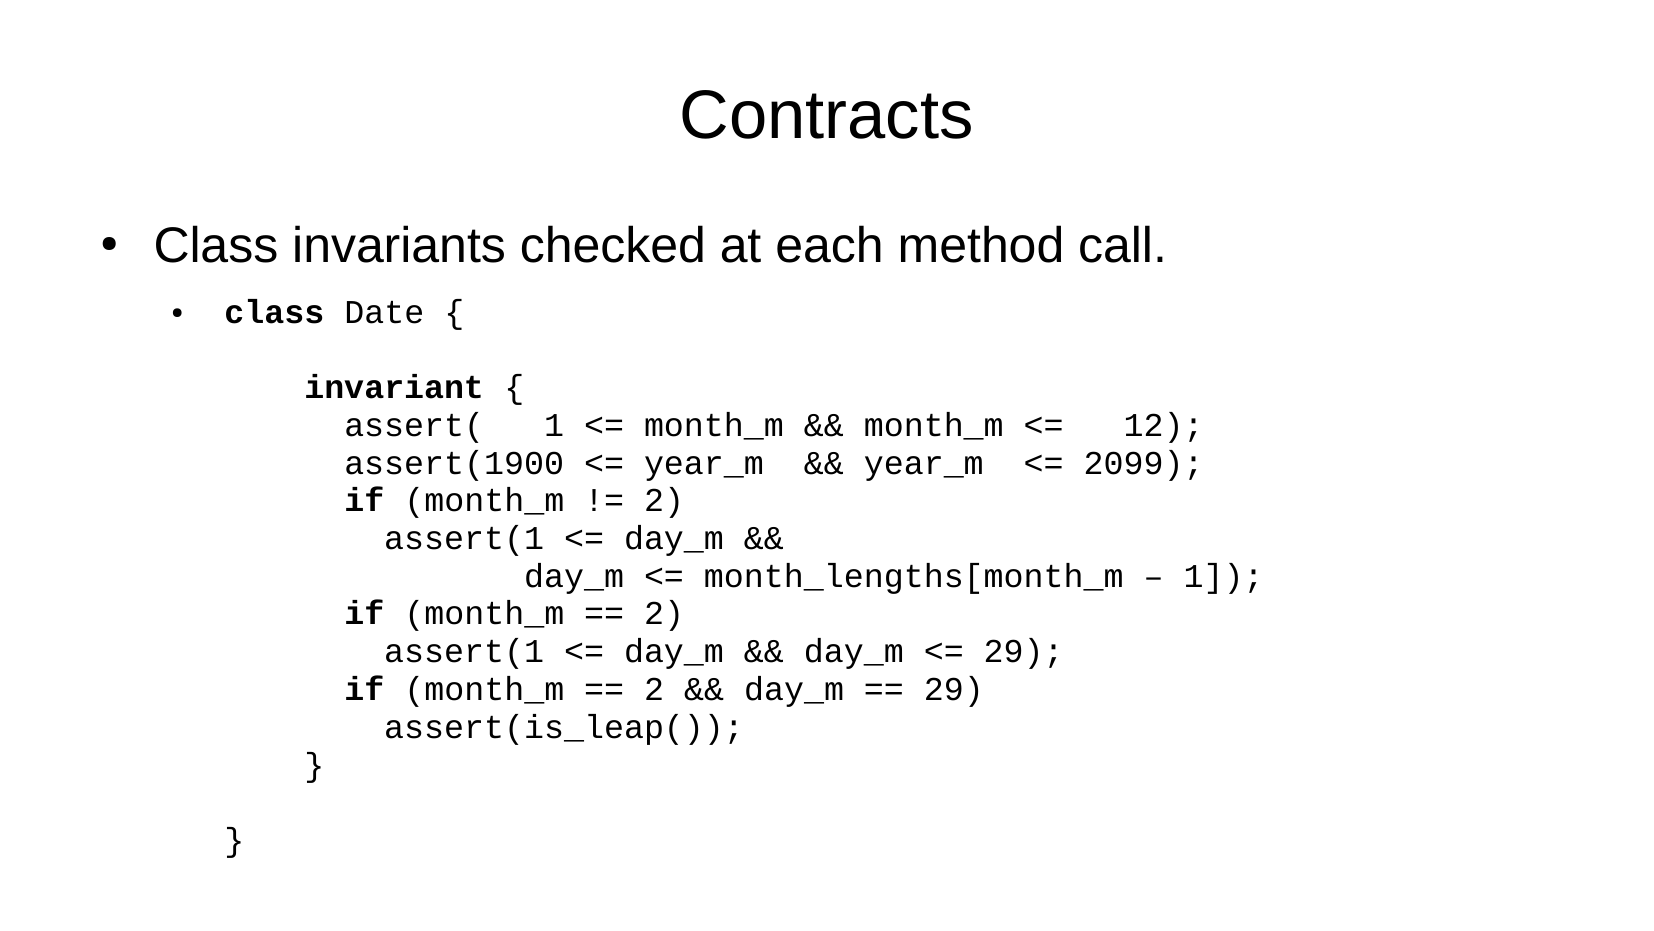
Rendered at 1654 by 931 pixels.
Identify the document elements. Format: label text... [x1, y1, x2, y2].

list Class invariants checked at each method call. class Date { invariant { assert( 1 <= month_m && month_m <= 12); assert(1900 <= year_m && year_m <= 2099); if (month_m != 2) assert(1 <= day_m && day_m <= month_lengths[month_m – 1]); if (month_m == 2) assert(1 <= day_m && day_m <= 29); if (month_m == 2 && day_m == 29) assert(is_leap()); } } [82, 217, 1571, 862]
title Contracts [82, 37, 1571, 193]
